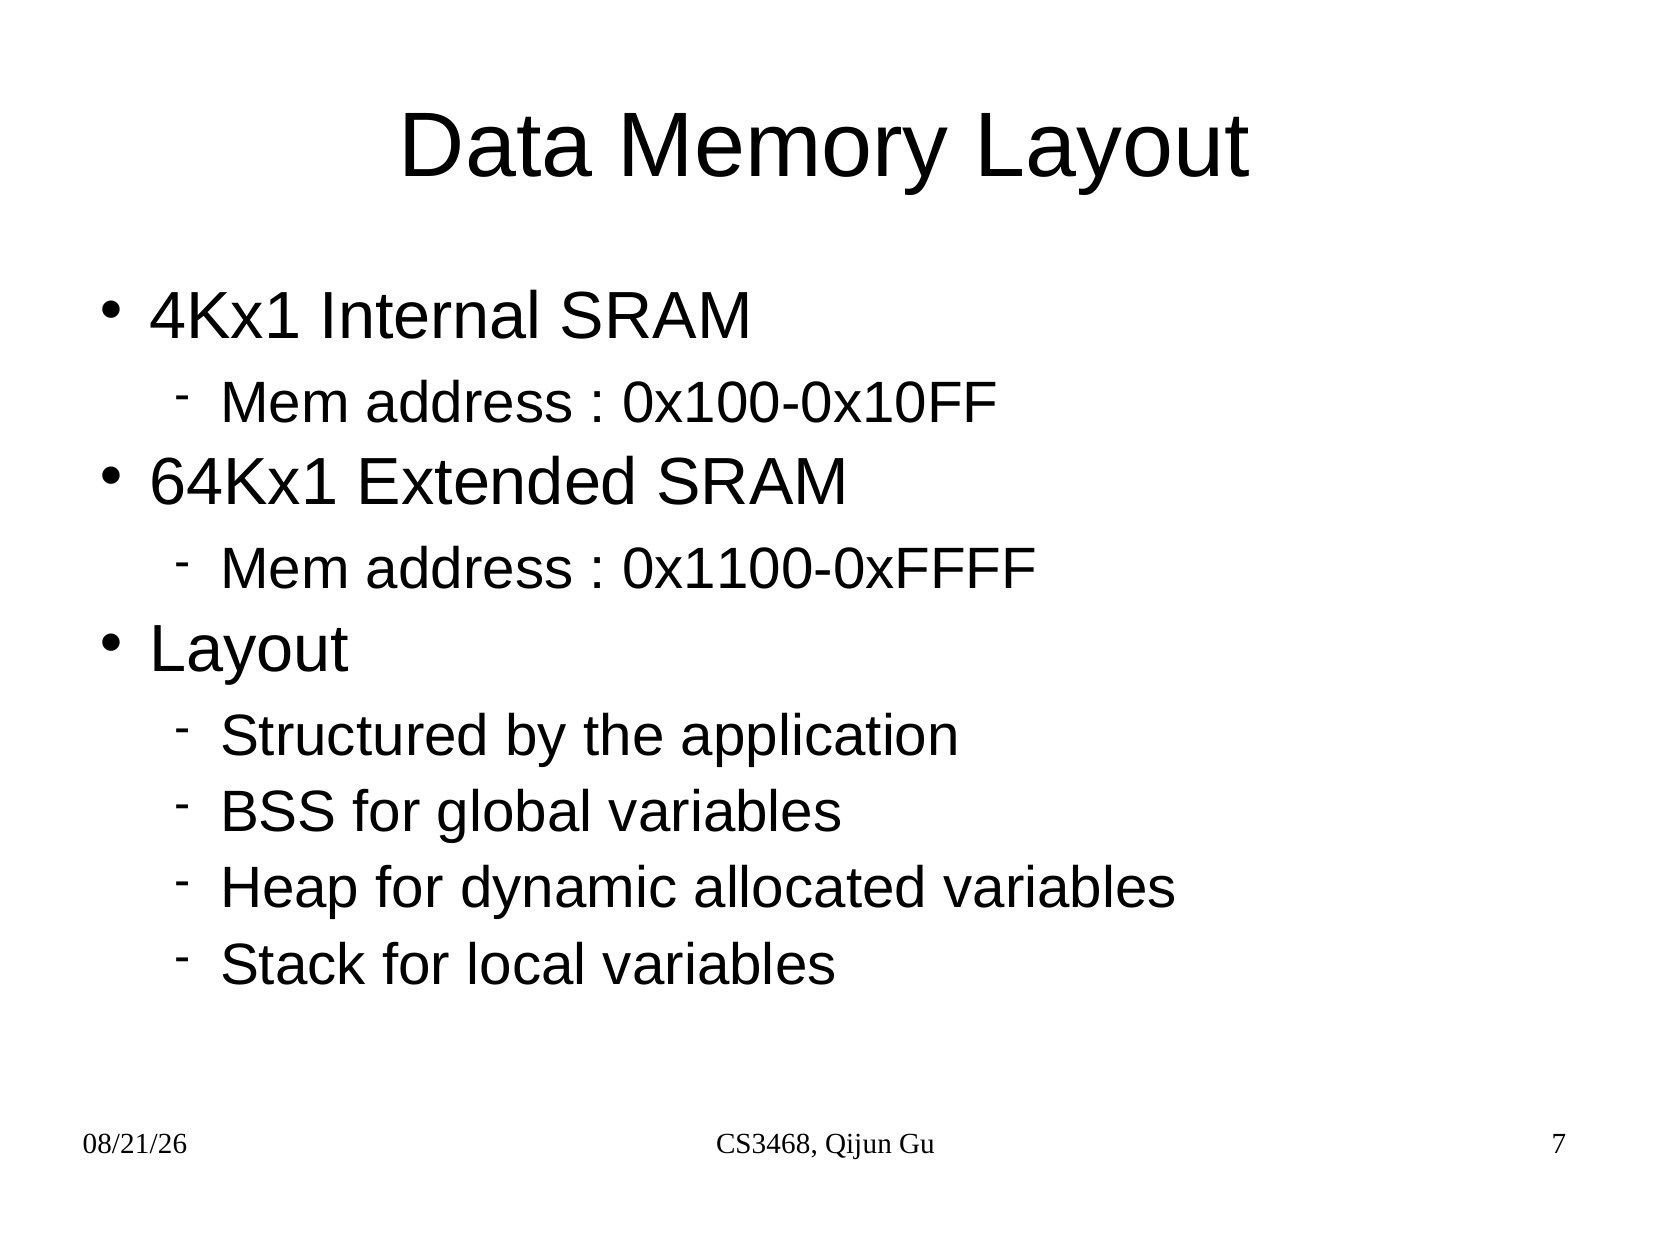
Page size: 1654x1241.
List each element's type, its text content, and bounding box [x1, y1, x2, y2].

list 4Kx1 Internal SRAM Mem address : 0x100-0x10FF 64Kx1 Extended SRAM Mem address : 0x1100-0xFFFF Layout Structured by the application BSS for global variables Heap for dynamic allocated variables Stack for local variables [82, 290, 1568, 1091]
title Data Memory Layout [82, 56, 1568, 246]
